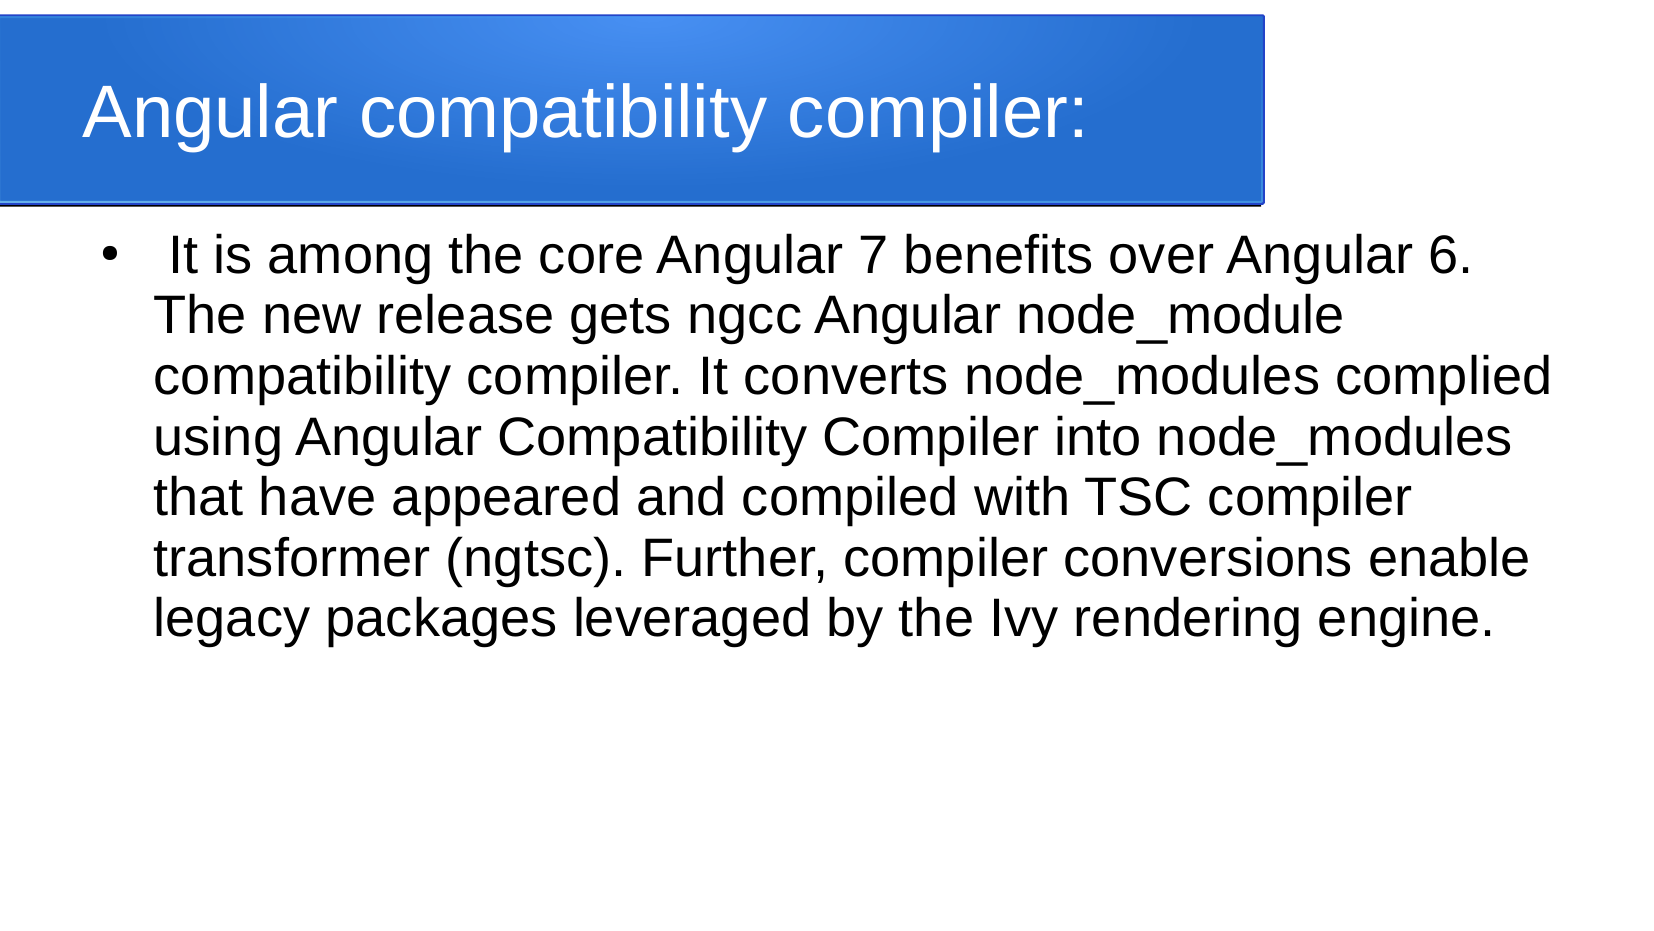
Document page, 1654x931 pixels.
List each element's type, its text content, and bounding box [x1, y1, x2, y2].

list It is among the core Angular 7 benefits over Angular 6. The new release gets ngcc Angular node_module compatibility compiler. It converts node_modules complied using Angular Compatibility Compiler into node_modules that have appeared and compiled with TSC compiler transformer (ngtsc). Further, compiler conversions enable legacy packages leveraged by the Ivy rendering engine. [82, 224, 1571, 764]
title Angular compatibility compiler: [82, 35, 1235, 189]
